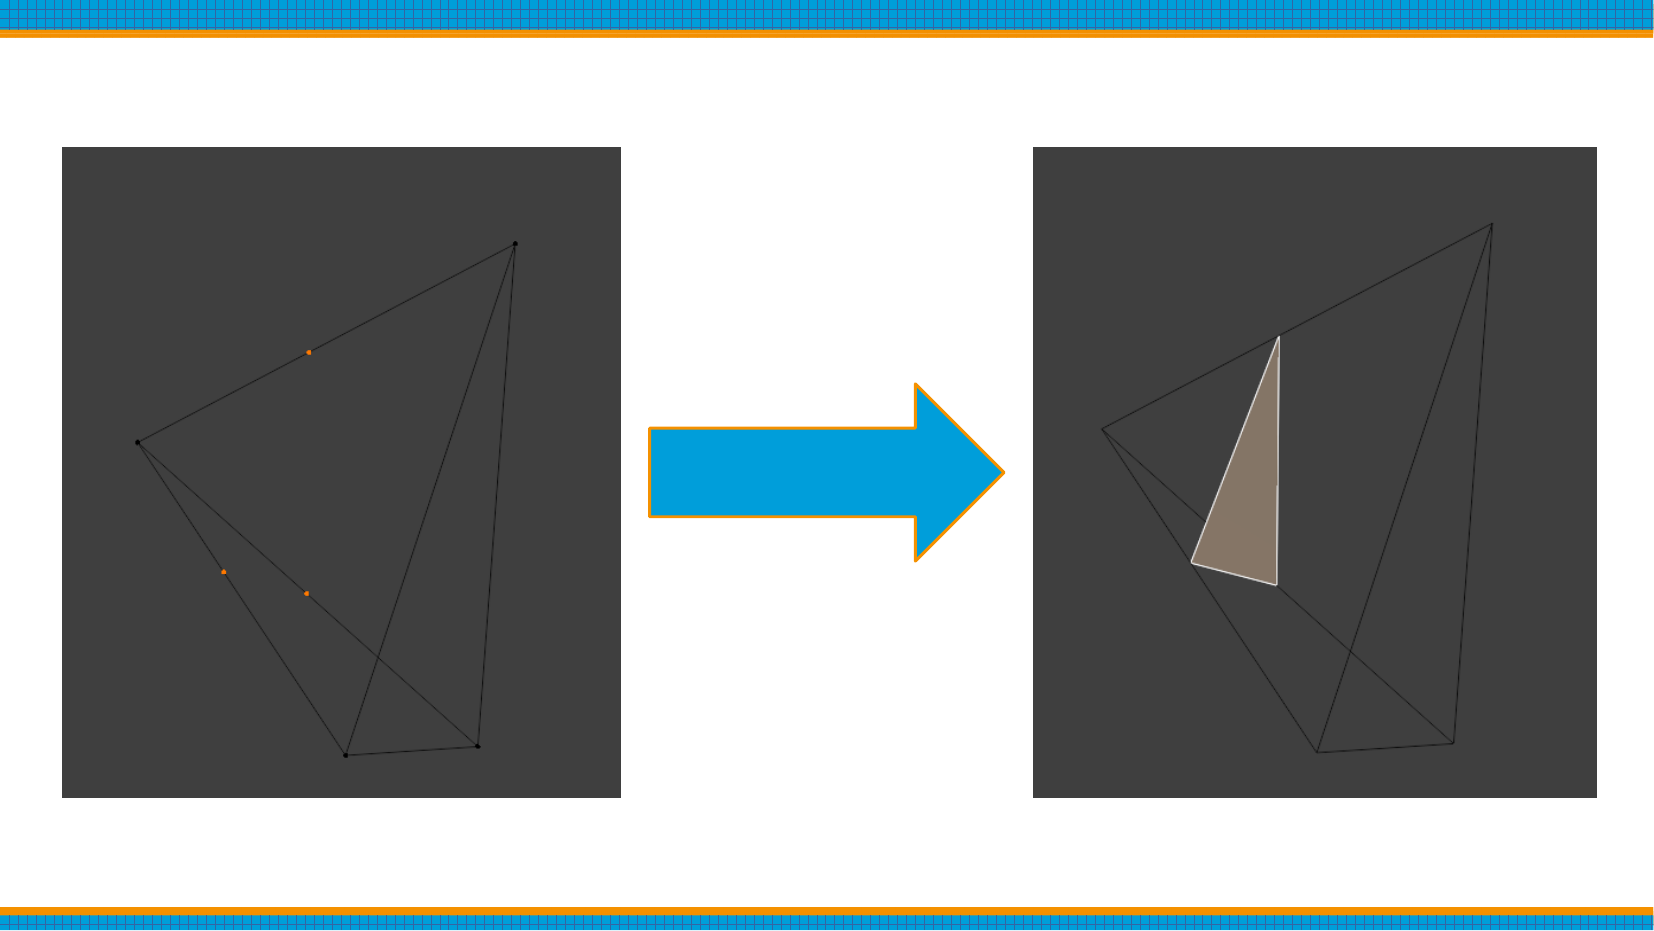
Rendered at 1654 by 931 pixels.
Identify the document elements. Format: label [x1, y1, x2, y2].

picture [62, 147, 621, 798]
picture [1033, 147, 1597, 798]
text_box [649, 383, 1004, 562]
